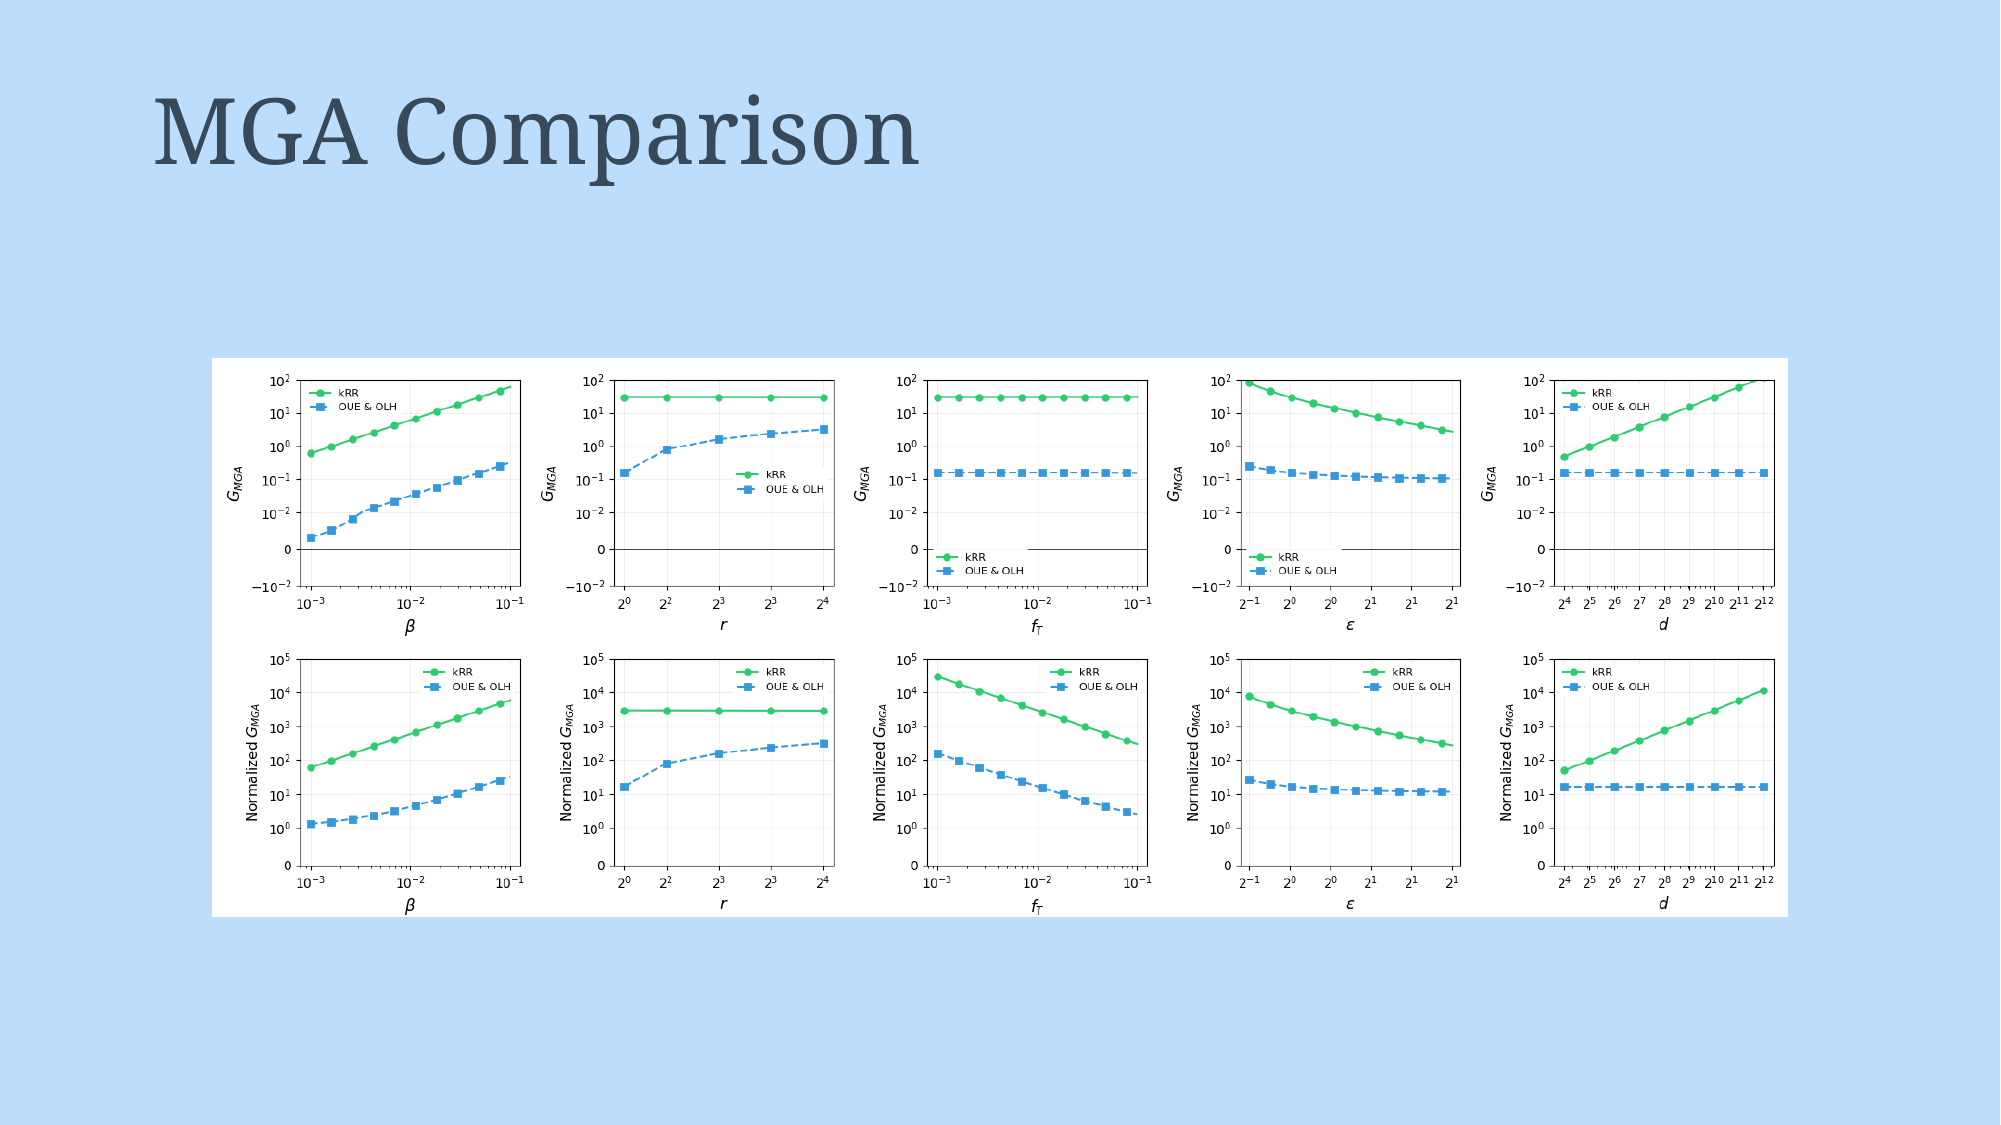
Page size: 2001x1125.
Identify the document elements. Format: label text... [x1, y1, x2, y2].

picture [212, 358, 1788, 918]
title MGA Comparison [137, 59, 1863, 211]
